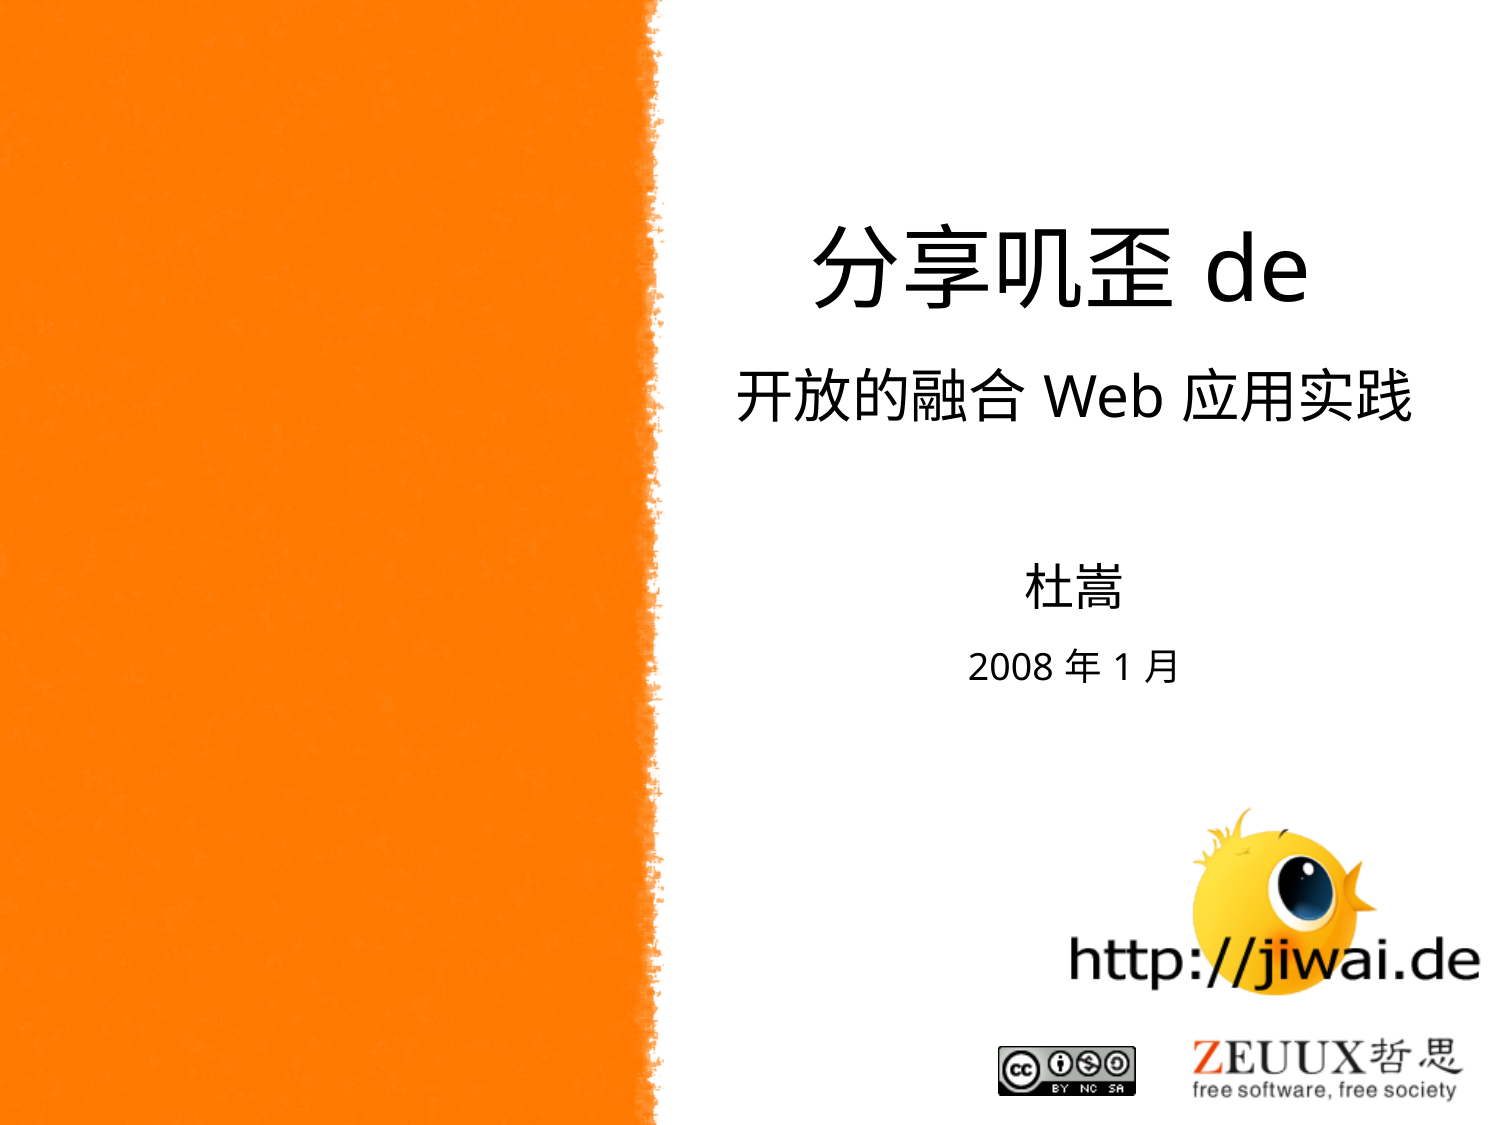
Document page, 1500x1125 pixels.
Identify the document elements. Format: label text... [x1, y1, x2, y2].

picture [0, 0, 1500, 1125]
title 分享叽歪de [714, 187, 1407, 342]
text_box 开放的融合Web应用实践 杜嵩 2008年1月 [714, 342, 1436, 768]
